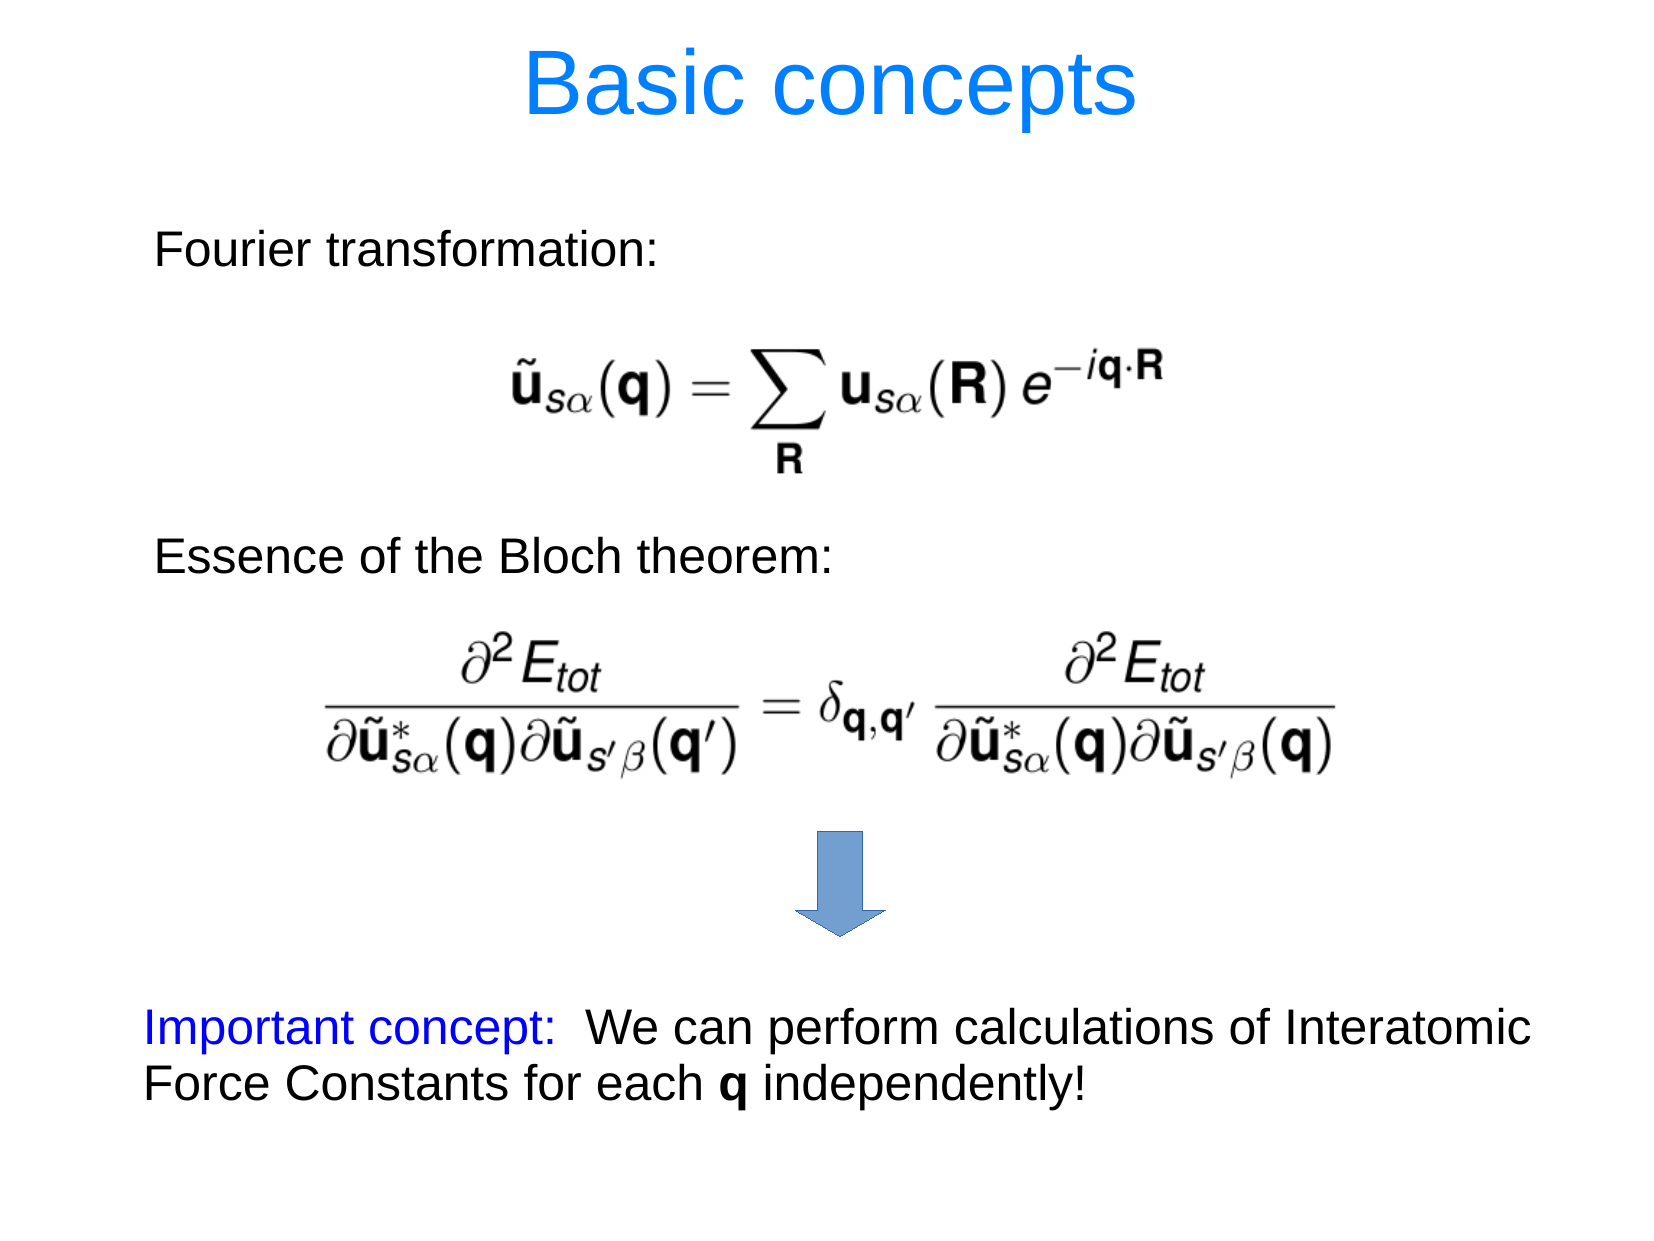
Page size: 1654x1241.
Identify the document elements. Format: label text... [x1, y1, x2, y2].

list Essence of the Bloch theorem: [82, 528, 1571, 628]
list Fourier transformation: [82, 221, 1571, 321]
text_box [795, 831, 886, 937]
picture [324, 621, 1341, 796]
title Basic concepts [86, 0, 1576, 187]
list Important concept: We can perform calculations of Interatomic Force Constants for each q independently! [71, 999, 1621, 1120]
picture [504, 333, 1176, 484]
